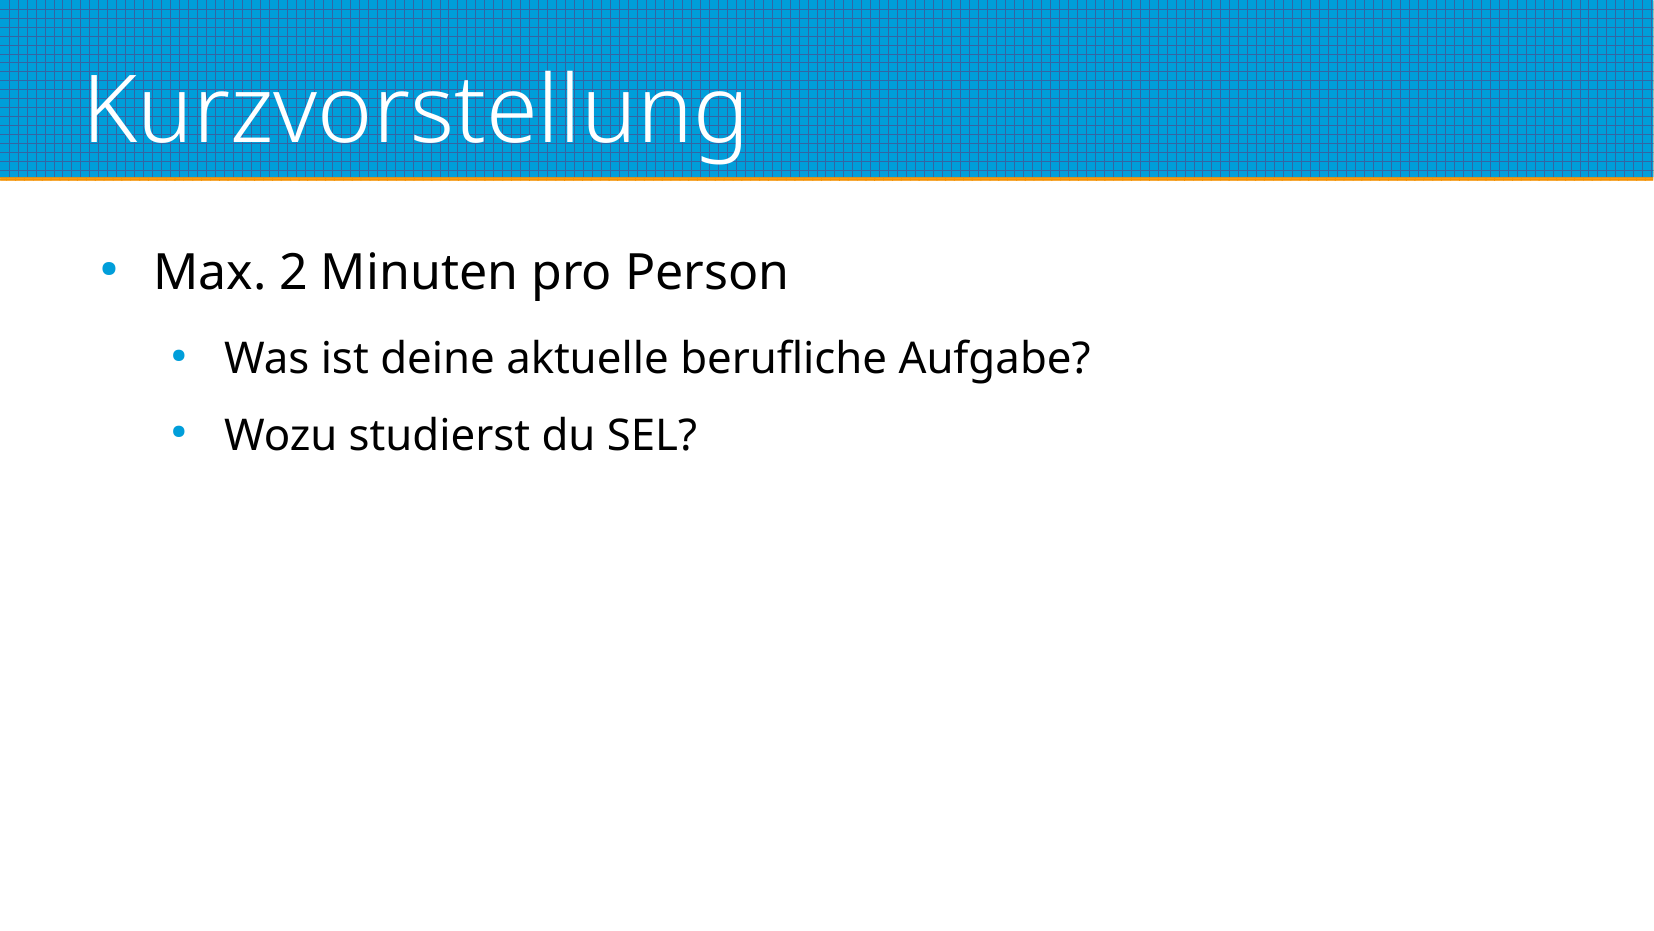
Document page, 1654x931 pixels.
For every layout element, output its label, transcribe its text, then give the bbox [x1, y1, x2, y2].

list Max. 2 Minuten pro Person Was ist deine aktuelle berufliche Aufgabe? Wozu studierst du SEL? [82, 236, 1563, 811]
title Kurzvorstellung [82, 14, 1571, 171]
